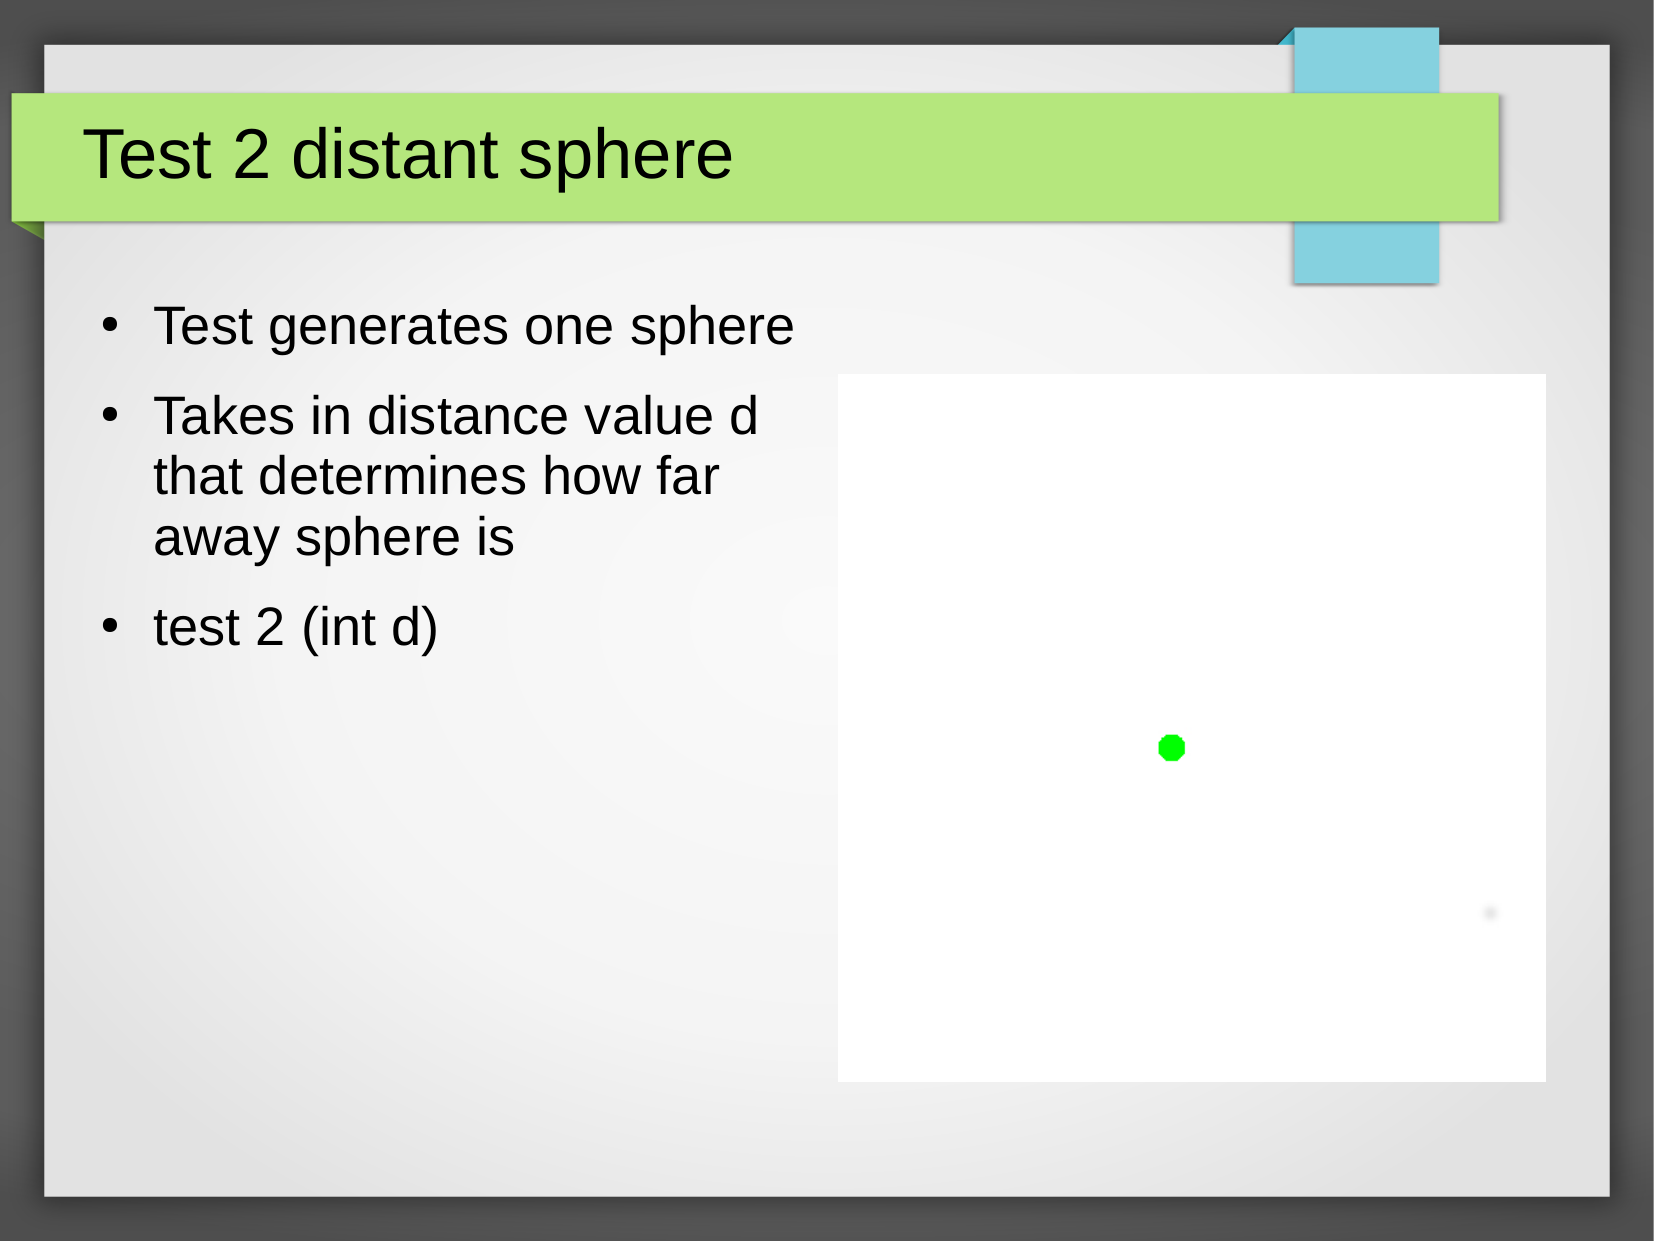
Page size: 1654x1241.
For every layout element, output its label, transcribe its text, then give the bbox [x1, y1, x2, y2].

picture [0, 0, 1654, 1241]
title Test 2 distant sphere [82, 94, 1264, 213]
list Test generates one sphere Takes in distance value d that determines how far away sphere is test 2 (int d) [82, 295, 809, 1015]
